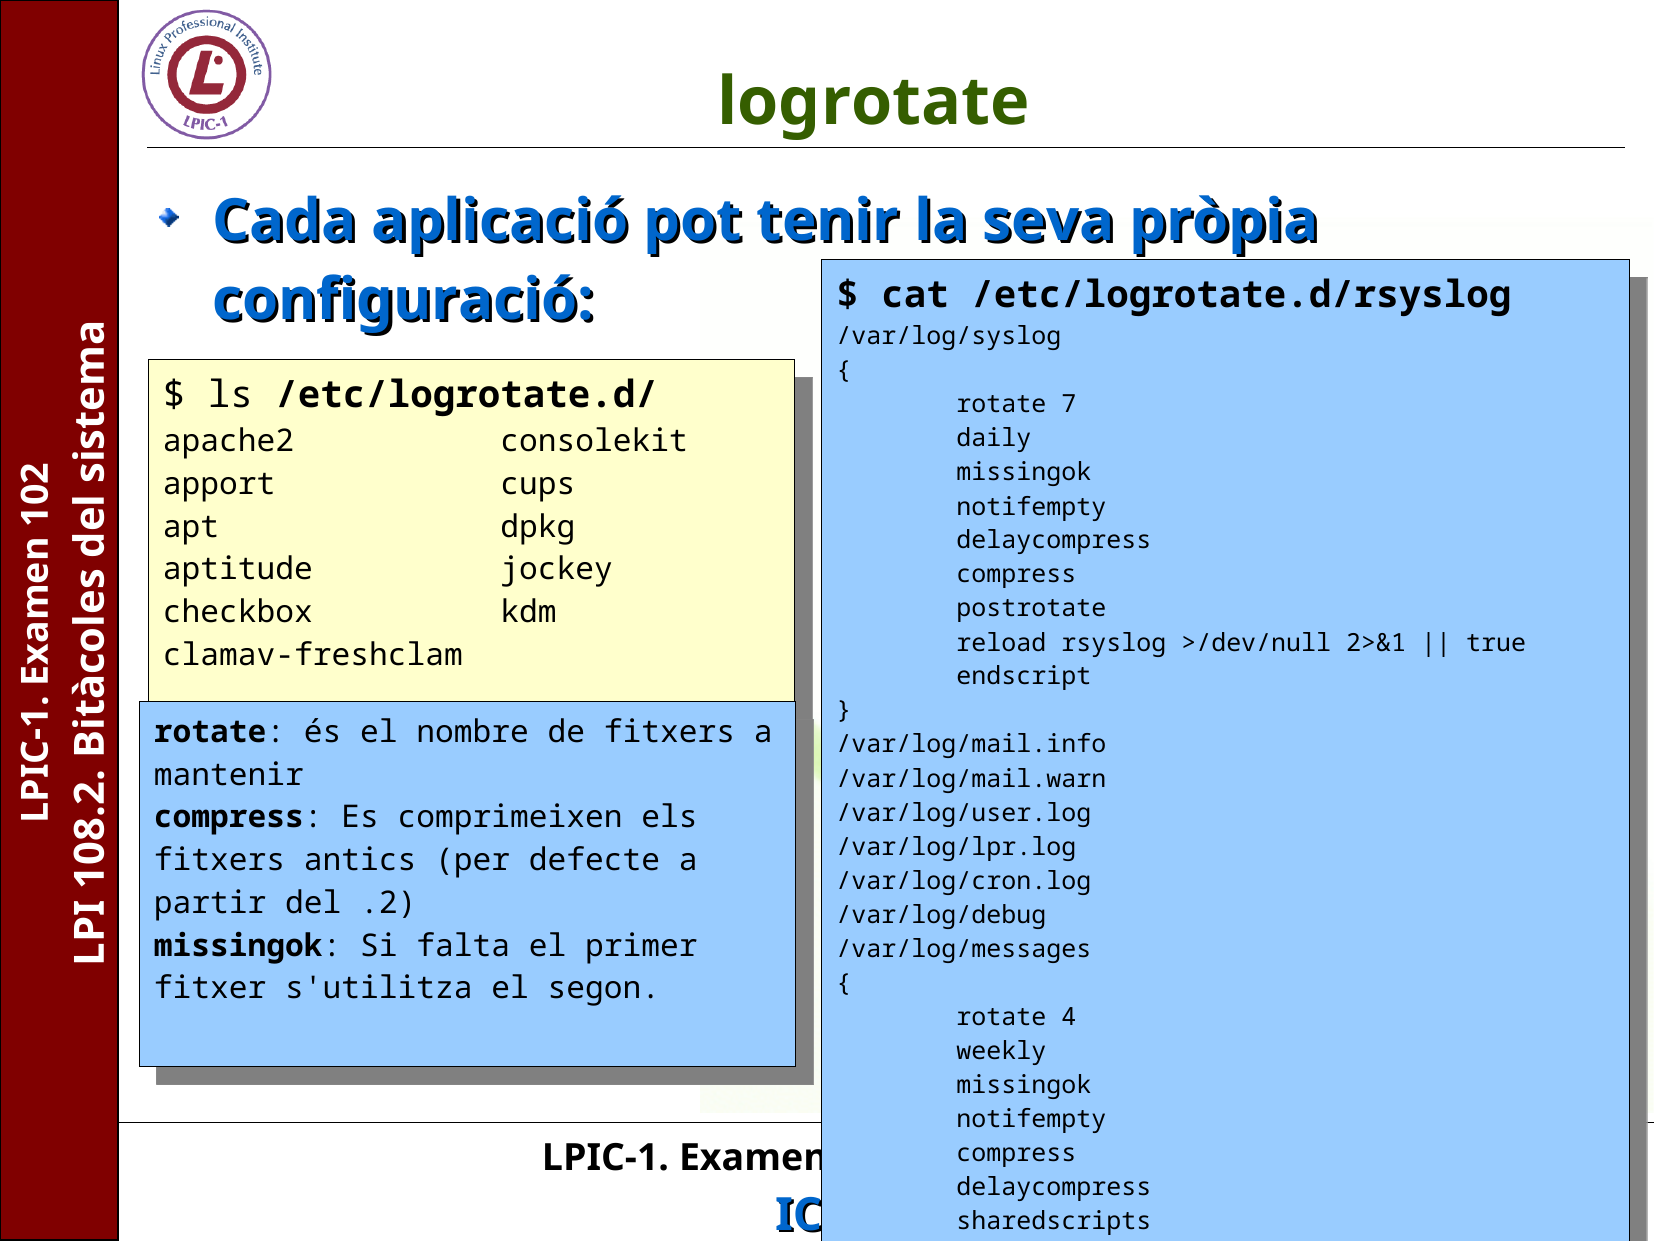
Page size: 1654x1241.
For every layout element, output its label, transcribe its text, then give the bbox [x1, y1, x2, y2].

picture [700, 1013, 821, 1113]
picture [135, 5, 277, 55]
text_box rotate: és el nombre de fitxers a mantenir compress: Es comprimeixen els fitxers antics (per defecte a partir del .2) missingok: Si falta el primer fitxer s'utilitza el segon. [139, 701, 796, 984]
text_box $ cat /etc/logrotate.d/rsyslog /var/log/syslog { rotate 7 daily missingok notifempty delaycompress compress postrotate reload rsyslog >/dev/null 2>&1 || true endscript } /var/log/mail.info /var/log/mail.warn /var/log/user.log /var/log/lpr.log /var/log/cron.log /var/log/debug /var/log/messages { rotate 4 weekly missingok notifempty compress delaycompress sharedscripts postrotate reload rsyslog >/dev/null 2>&1 || true endscript } [821, 259, 1630, 1089]
title logrotate [129, 55, 1619, 142]
text_box $ ls /etc/logrotate.d/ apache2 consolekit apport cups apt dpkg aptitude jockey checkbox kdm clamav-freshclam [148, 359, 795, 637]
list Cada aplicació pot tenir la seva pròpia configuració: [141, 177, 1630, 1013]
picture [1630, 217, 1654, 1113]
